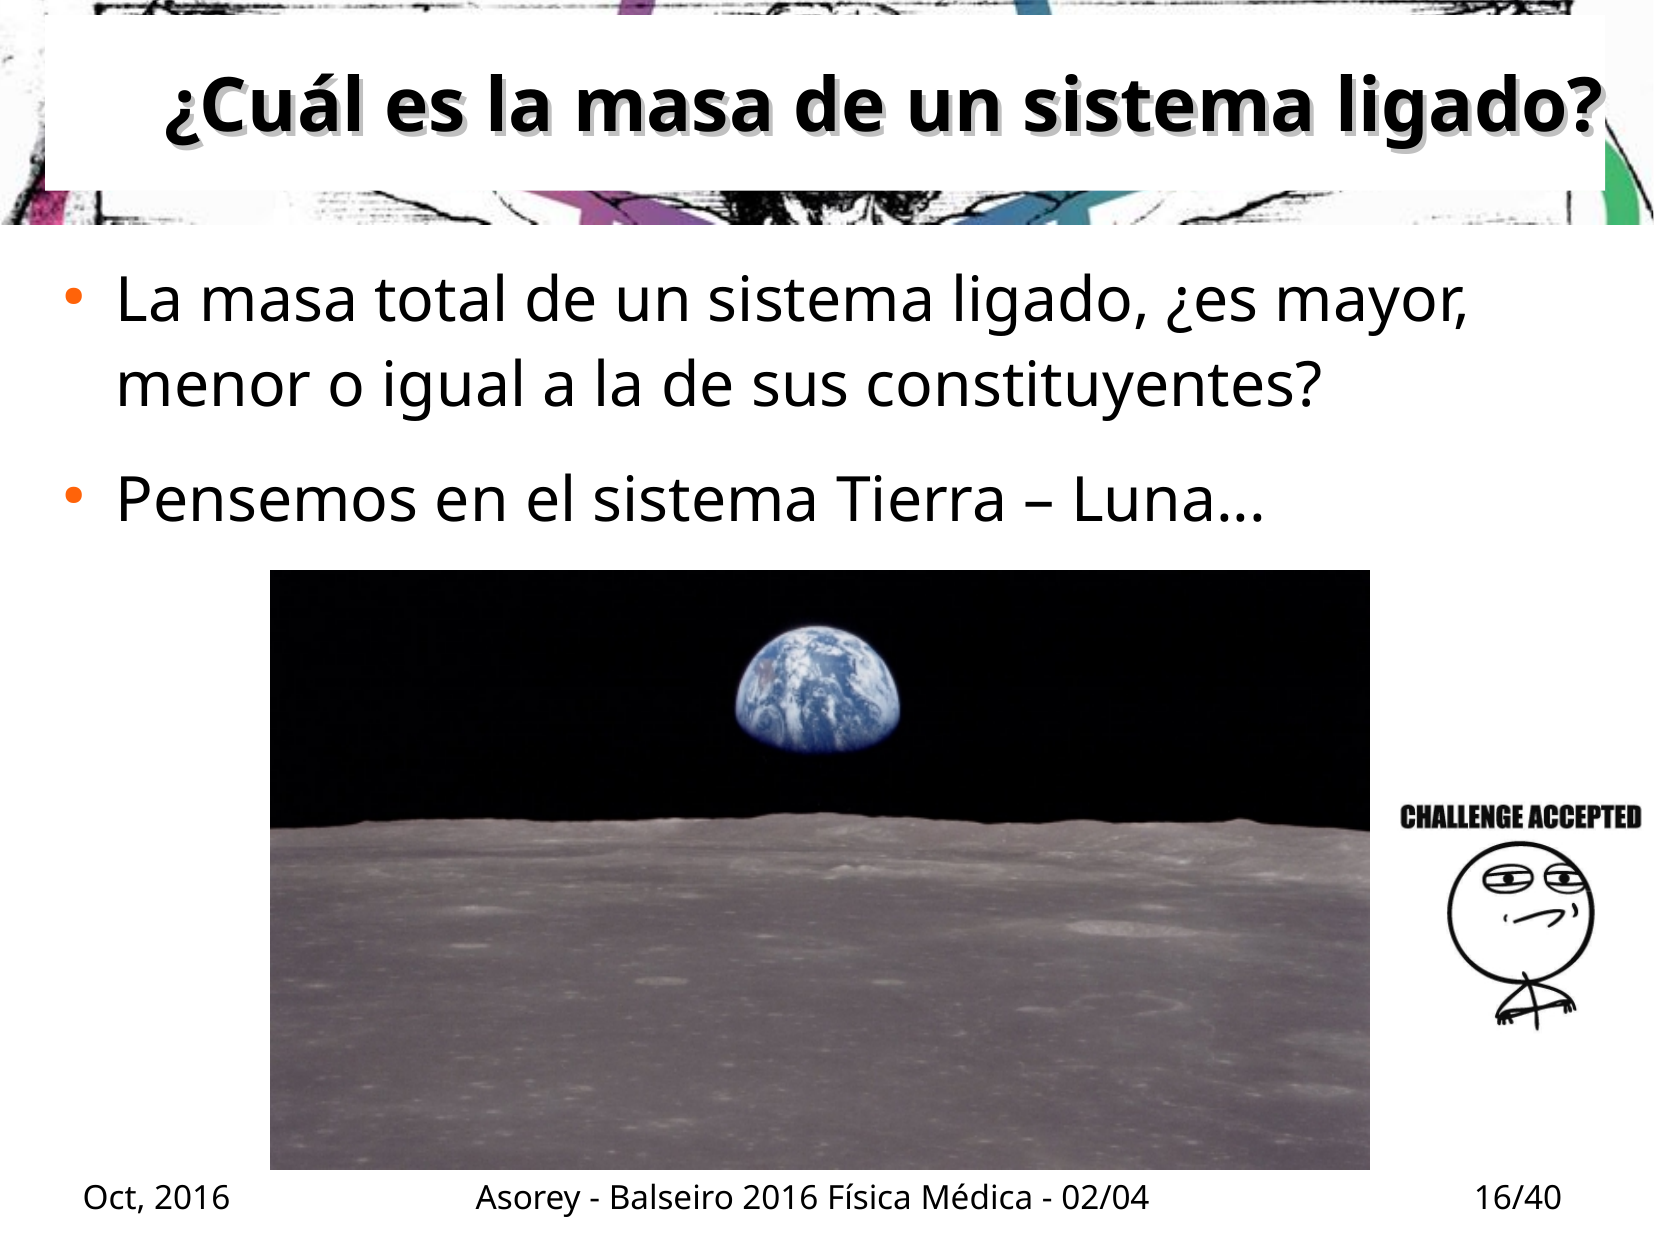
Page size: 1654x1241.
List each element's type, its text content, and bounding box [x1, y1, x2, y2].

picture [270, 570, 1370, 1171]
picture [1388, 785, 1654, 1051]
list La masa total de un sistema ligado, ¿es mayor, menor o igual a la de sus constituyentes? Pensemos en el sistema Tierra – Luna... [45, 255, 1606, 685]
title ¿Cuál es la masa de un sistema ligado? [45, 15, 1606, 191]
picture [0, 0, 1654, 225]
